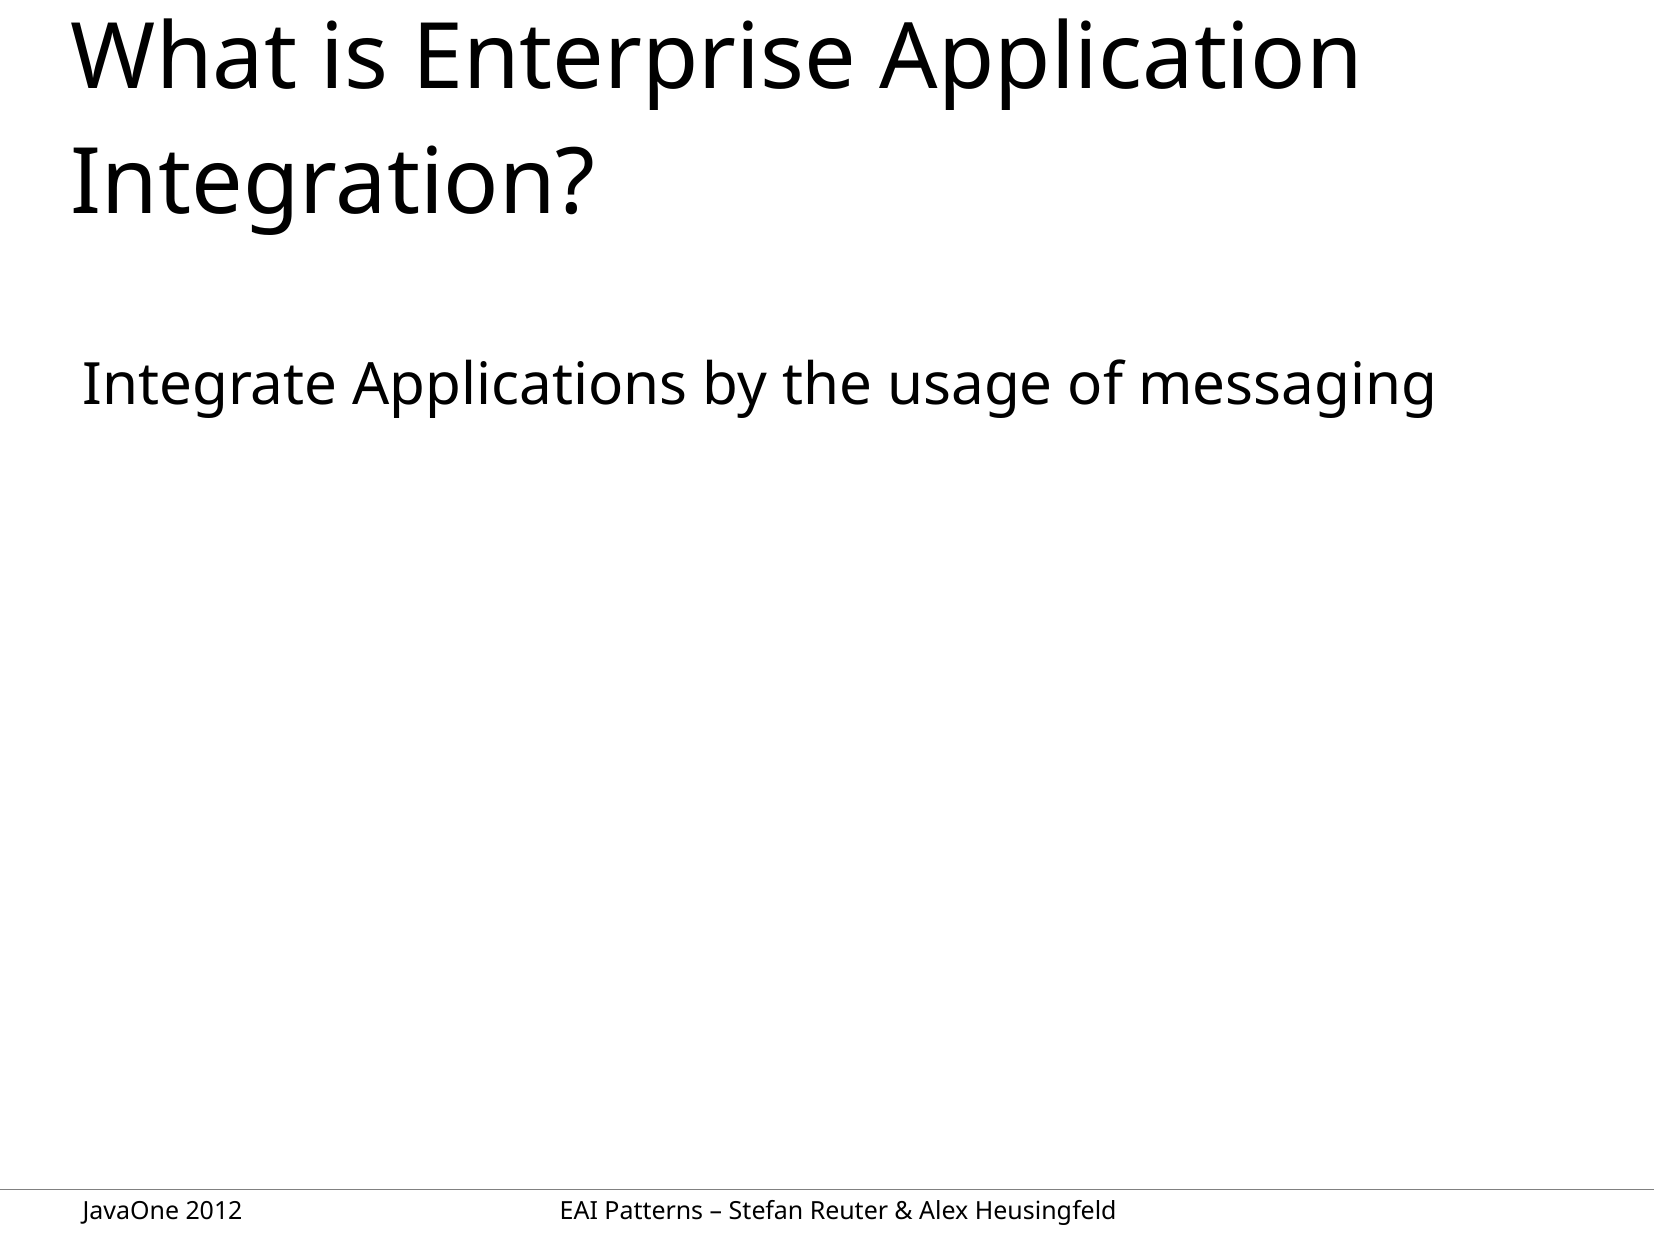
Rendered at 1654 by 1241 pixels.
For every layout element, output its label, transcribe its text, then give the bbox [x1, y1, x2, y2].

title What is Enterprise Application Integration? [70, 23, 1583, 208]
list Integrate Applications by the usage of messaging [82, 342, 1538, 1010]
